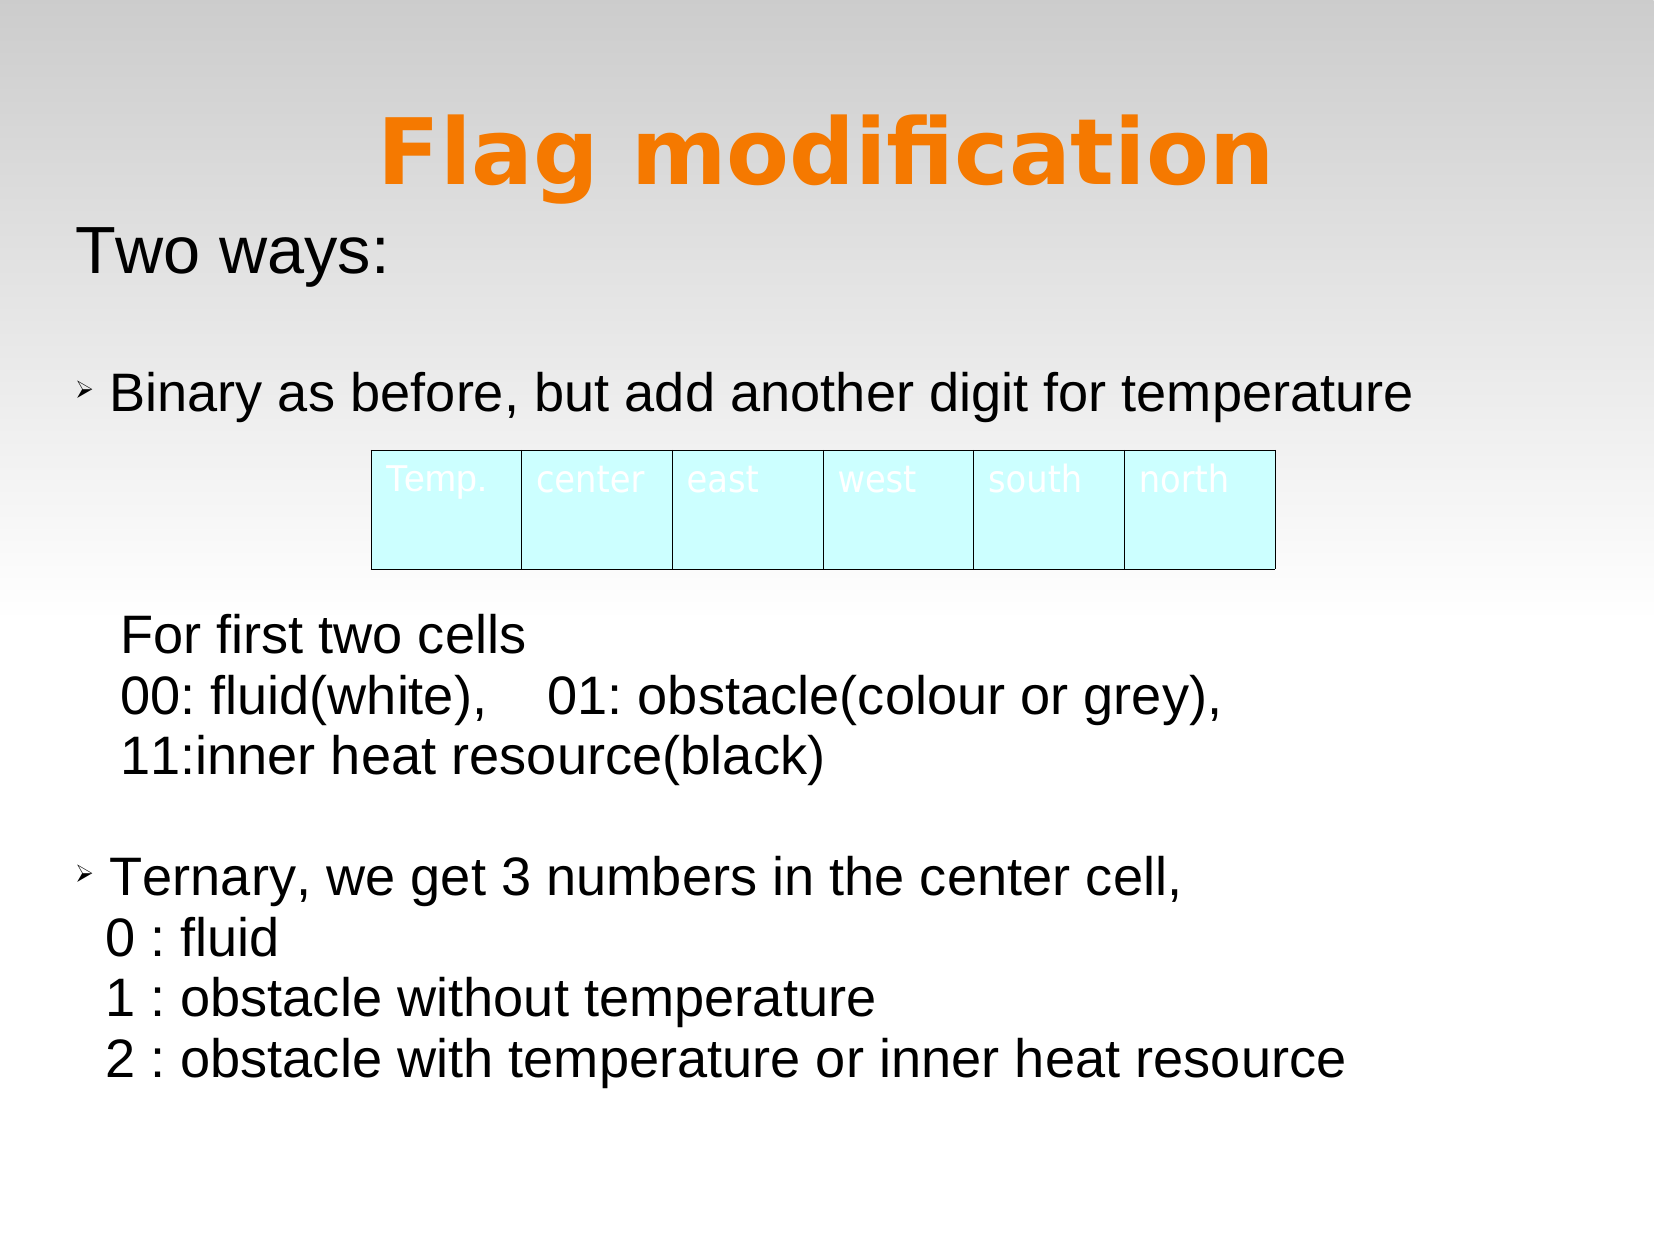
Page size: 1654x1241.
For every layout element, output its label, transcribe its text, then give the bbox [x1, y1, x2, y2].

table_header north [1125, 451, 1275, 569]
table_header west [824, 451, 973, 569]
table_header center [522, 451, 672, 569]
text_box Two ways: Binary as before, but add another digit for temperature For first two cells 00: fluid(white), 01: obstacle(colour or grey), 11:inner heat resource(black) Ternary, we get 3 numbers in the center cell, 0 : fluid 1 : obstacle without temperature 2 : obstacle with temperature or inner heat resource [75, 212, 1564, 1241]
table_header south [974, 451, 1124, 569]
table_header east [673, 451, 823, 569]
title Flag modification [82, 49, 1571, 257]
table_header Temp. [372, 451, 521, 569]
